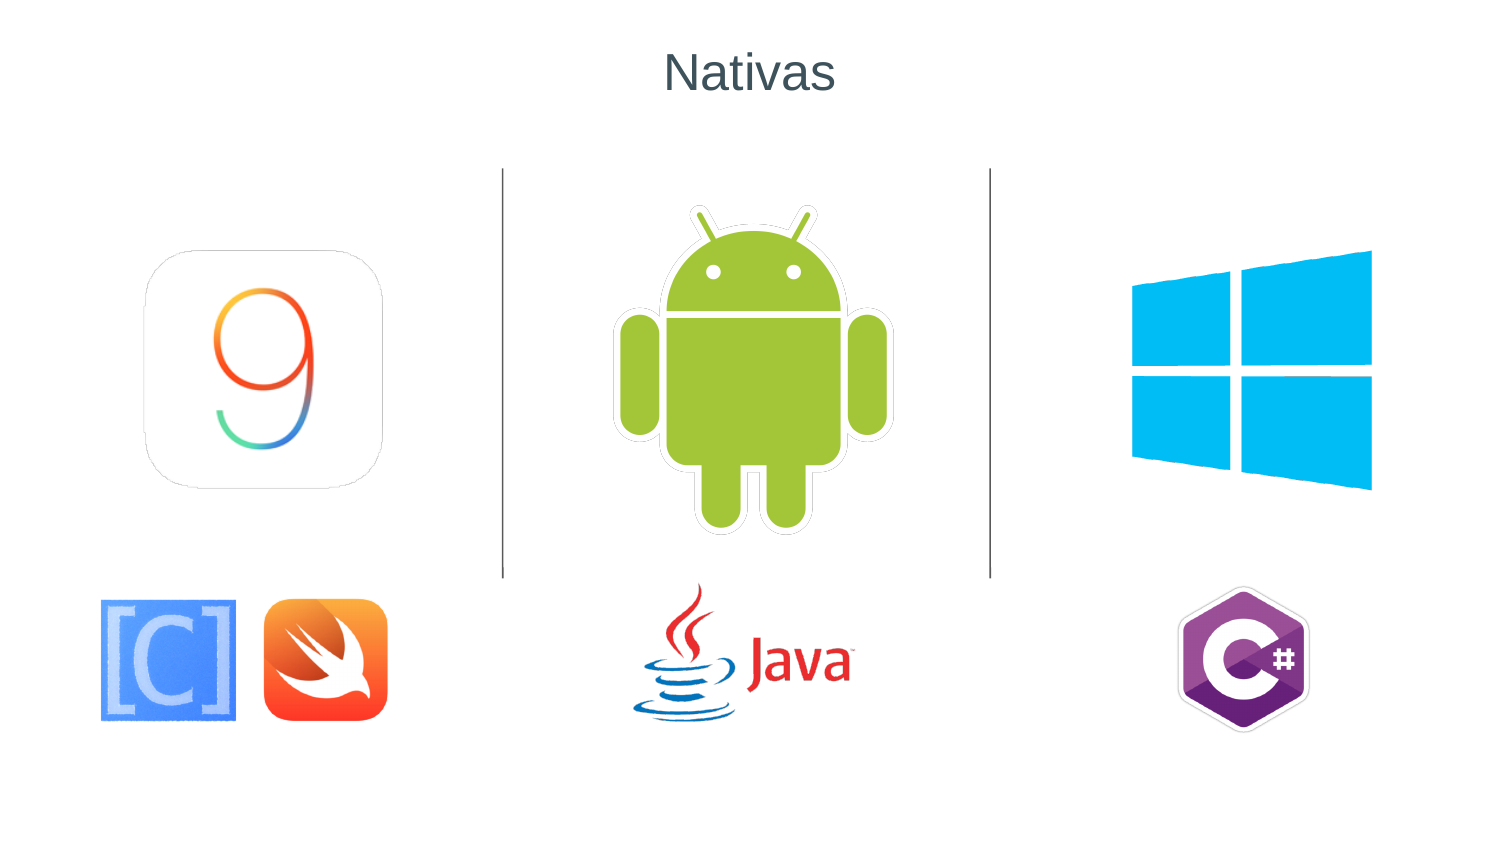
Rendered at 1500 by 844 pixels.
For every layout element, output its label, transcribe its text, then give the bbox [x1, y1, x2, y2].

picture [1165, 581, 1322, 738]
text_box Nativas [437, 23, 1063, 144]
picture [610, 575, 883, 744]
picture [91, 584, 248, 736]
picture [613, 205, 894, 535]
picture [1096, 215, 1407, 525]
picture [251, 588, 399, 731]
picture [93, 215, 430, 525]
